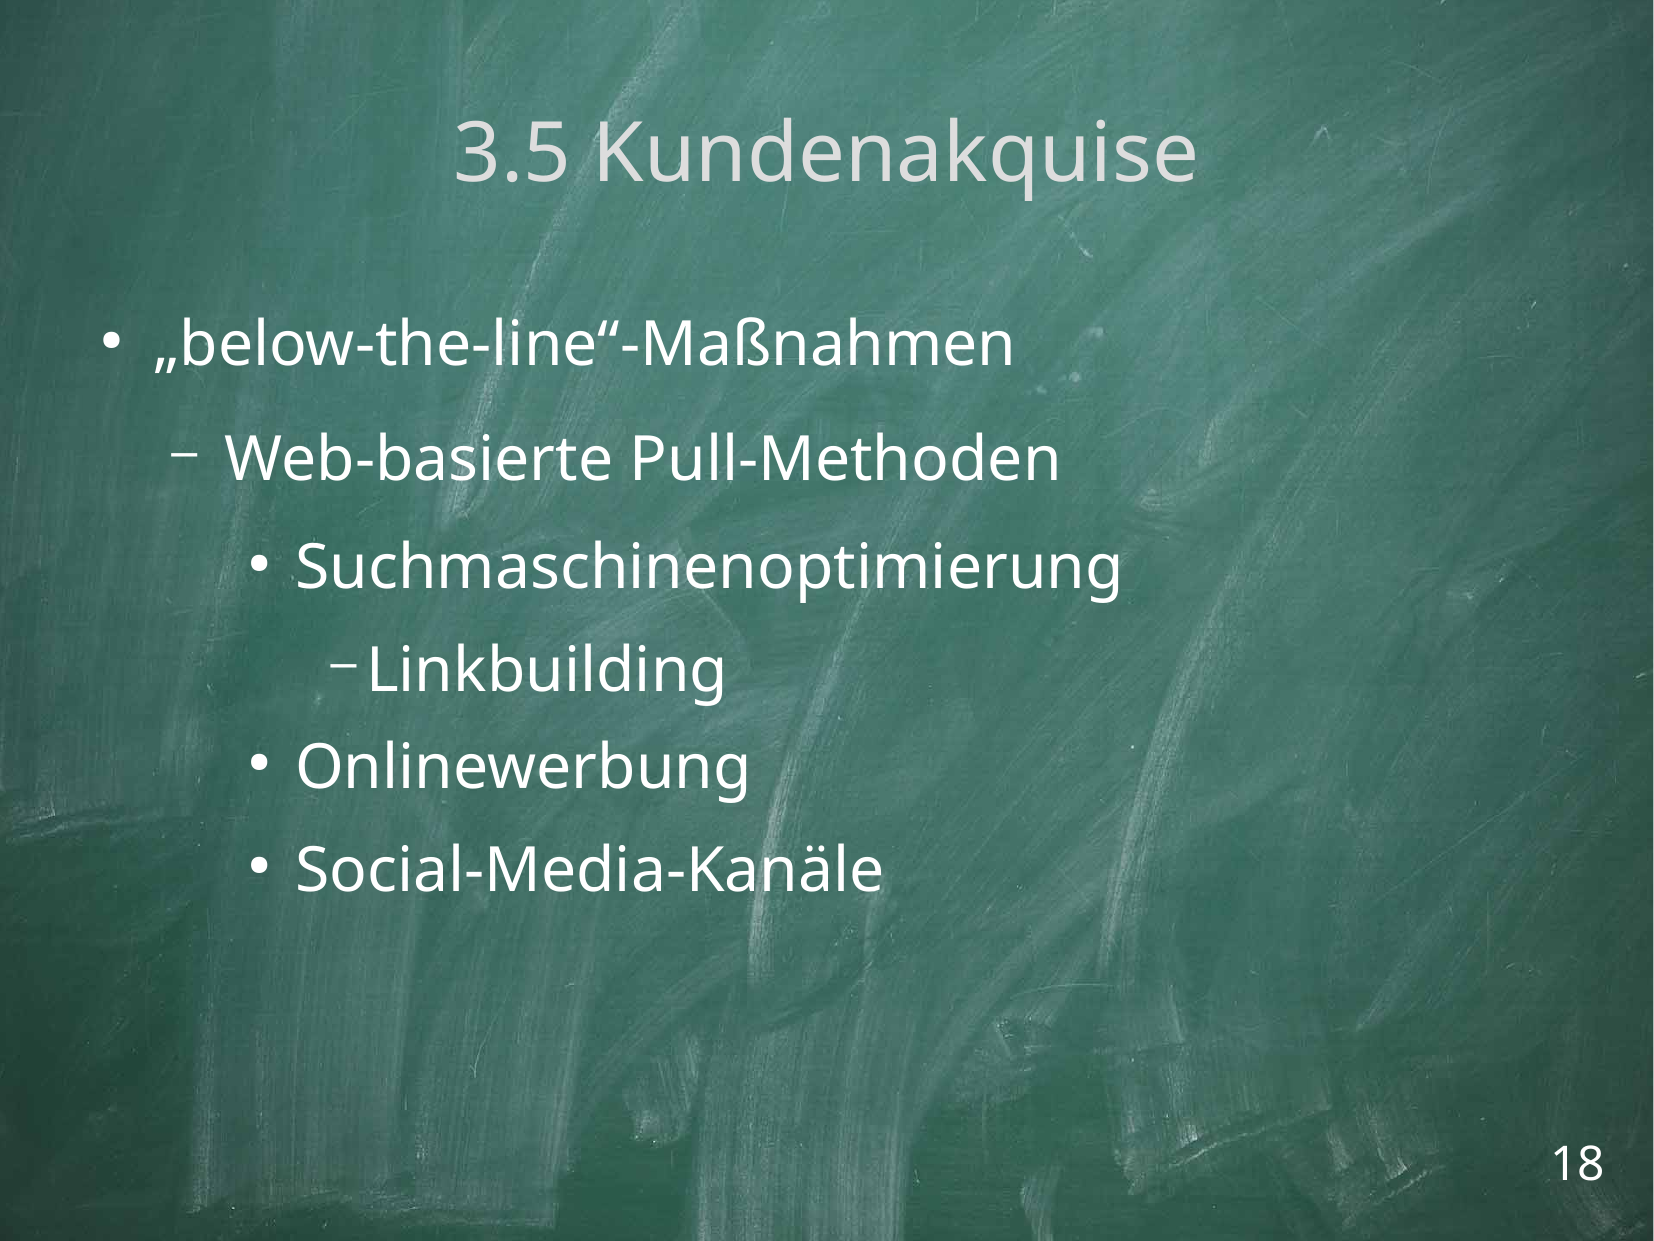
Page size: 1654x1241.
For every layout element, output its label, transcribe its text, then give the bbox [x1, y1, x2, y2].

title 3.5 Kundenakquise [437, 47, 1217, 252]
picture [0, 0, 1654, 1241]
list „below-the-line“-Maßnahmen Web-basierte Pull-Methoden Suchmaschinenoptimierung Linkbuilding Onlinewerbung Social-Media-Kanäle [82, 299, 1571, 1019]
text_box 18 [1535, 1122, 1654, 1200]
